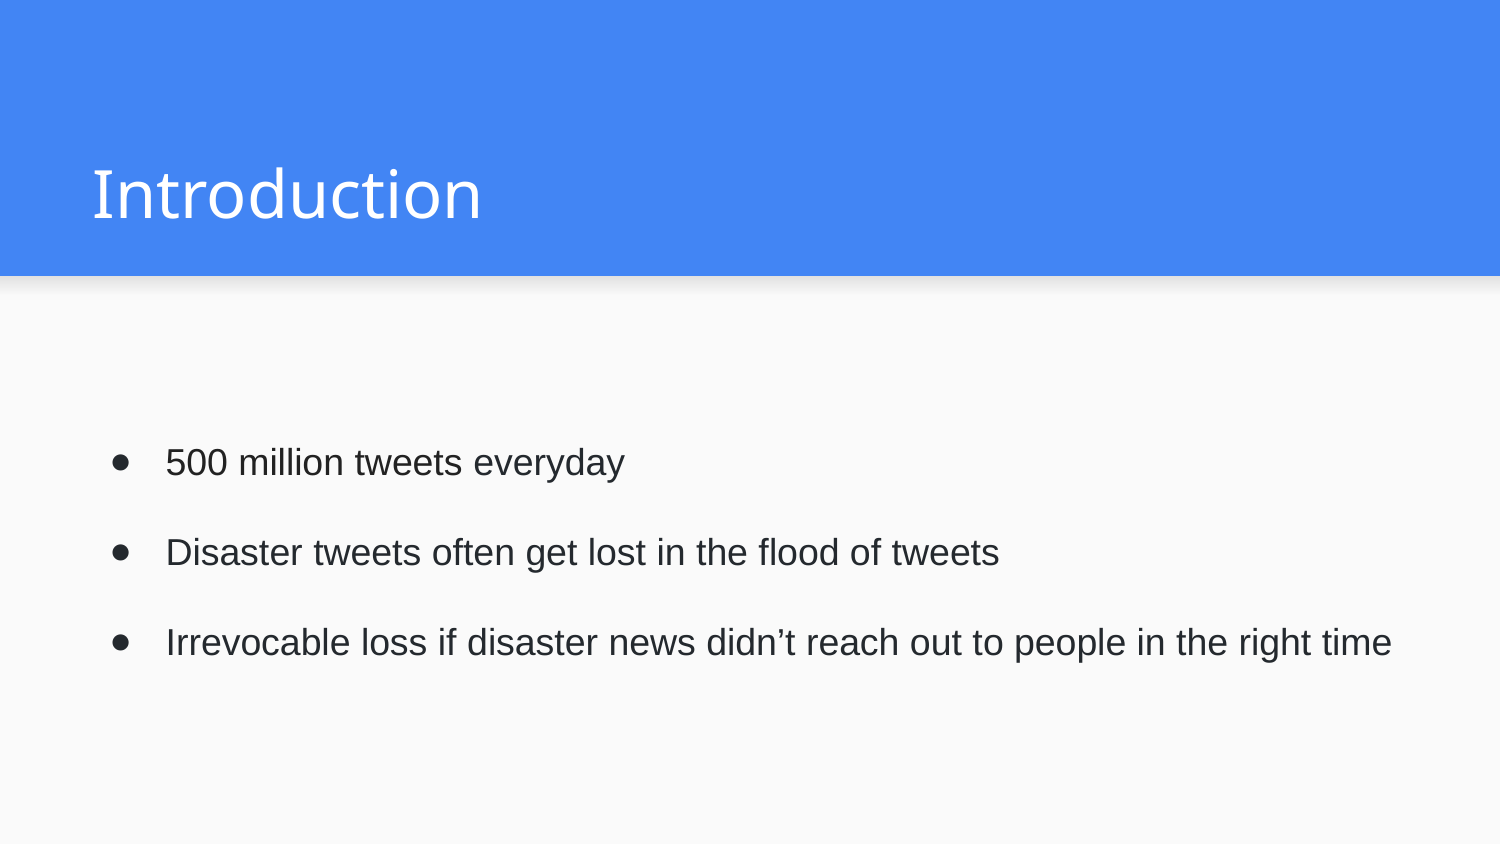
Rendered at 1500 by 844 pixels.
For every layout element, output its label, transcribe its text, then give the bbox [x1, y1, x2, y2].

list 500 million tweets everyday Disaster tweets often get lost in the flood of tweets Irrevocable loss if disaster news didn’t reach out to people in the right time [75, 377, 1425, 693]
title Introduction [77, 121, 1427, 248]
